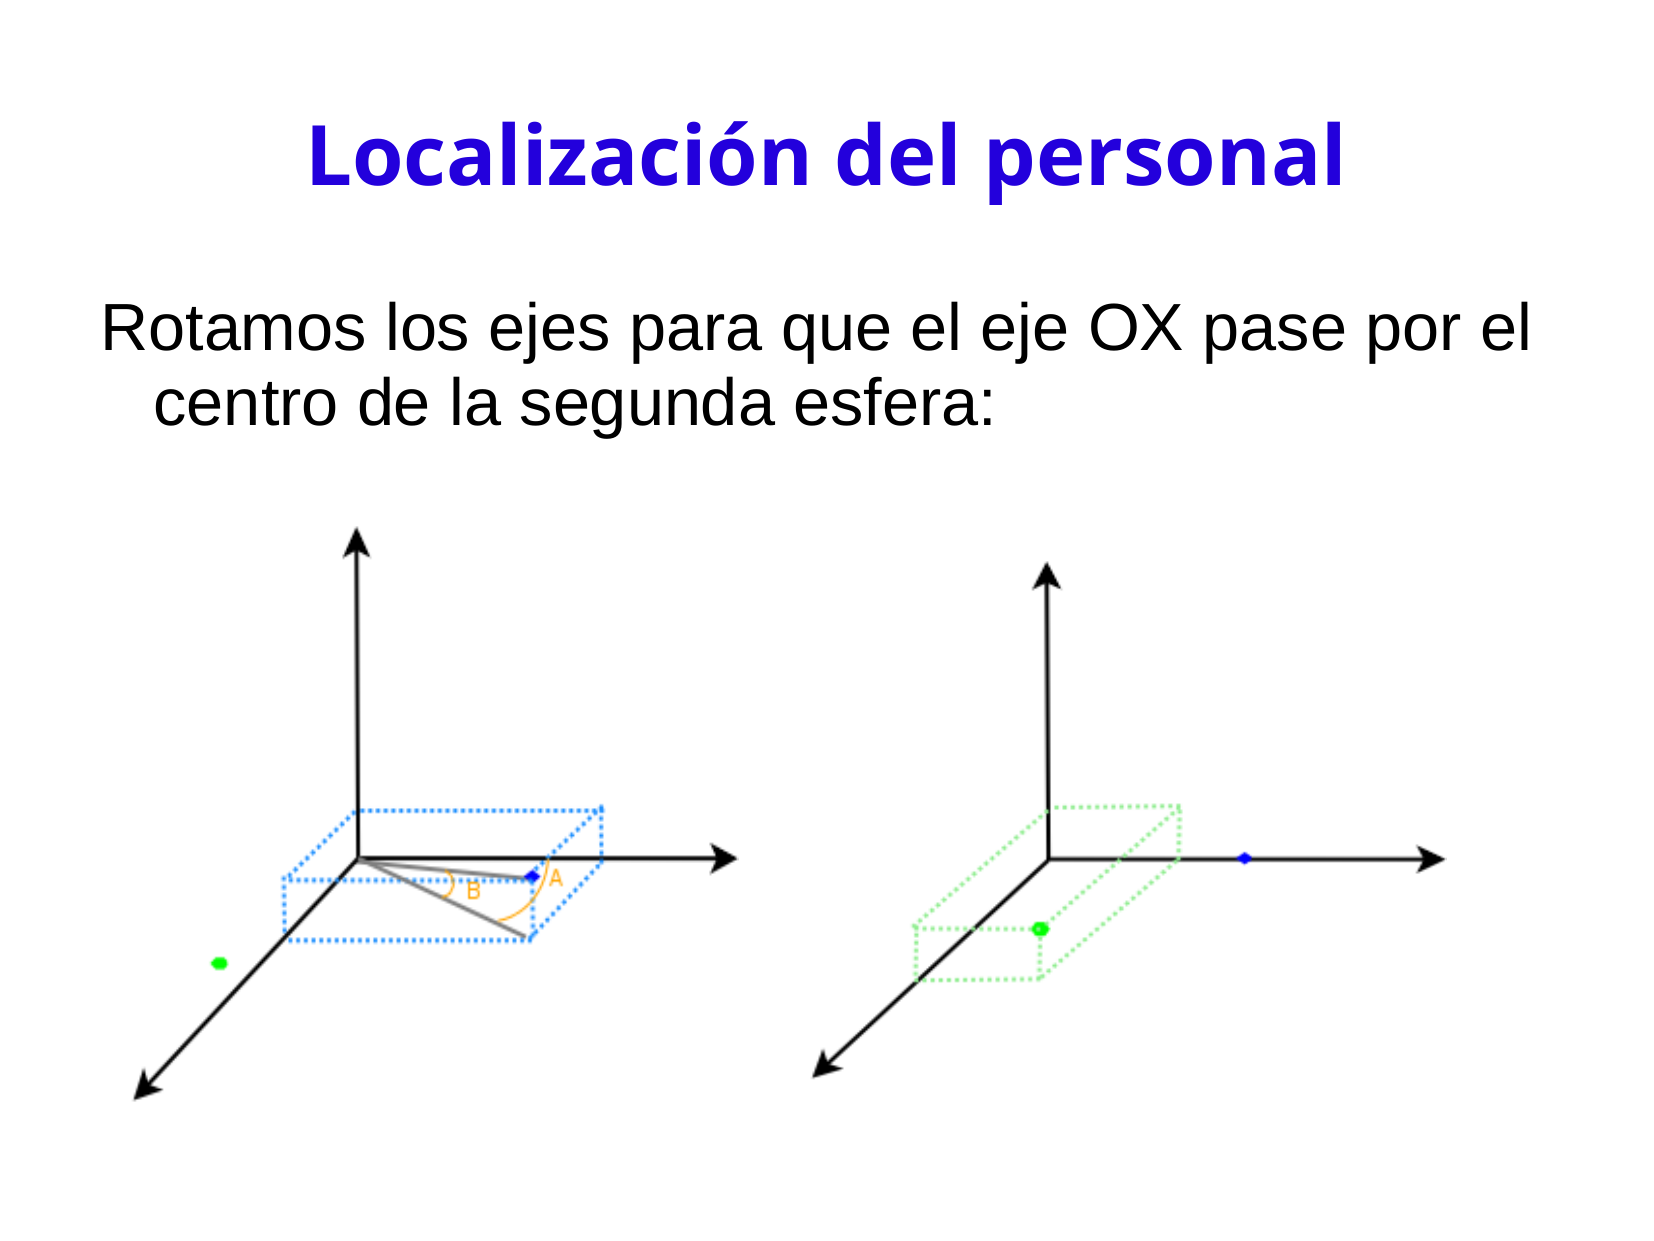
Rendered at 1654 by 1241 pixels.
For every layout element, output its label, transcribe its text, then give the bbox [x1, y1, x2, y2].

picture [797, 560, 1447, 1093]
picture [119, 525, 739, 1117]
list Rotamos los ejes para que el eje OX pase por el centro de la segunda esfera: [82, 290, 1571, 1109]
title Localización del personal [82, 49, 1571, 257]
